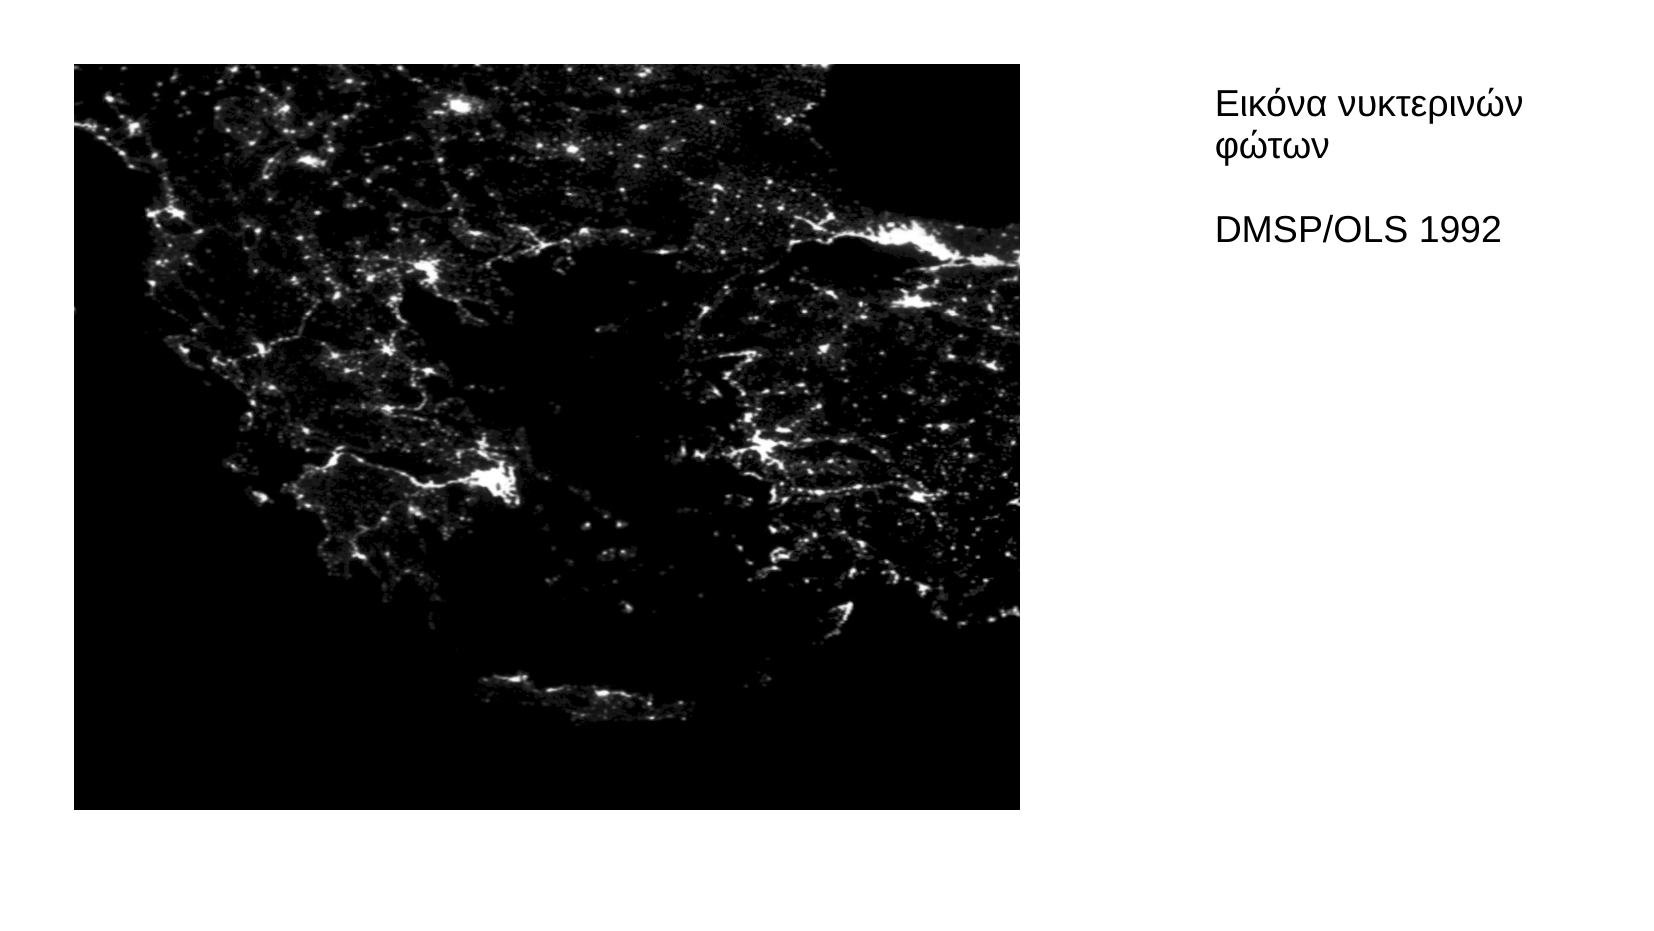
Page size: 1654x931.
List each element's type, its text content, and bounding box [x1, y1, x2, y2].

text_box Εικόνα νυκτερινών φώτων DMSP/OLS 1992 [1199, 74, 1620, 258]
picture [74, 64, 1020, 810]
